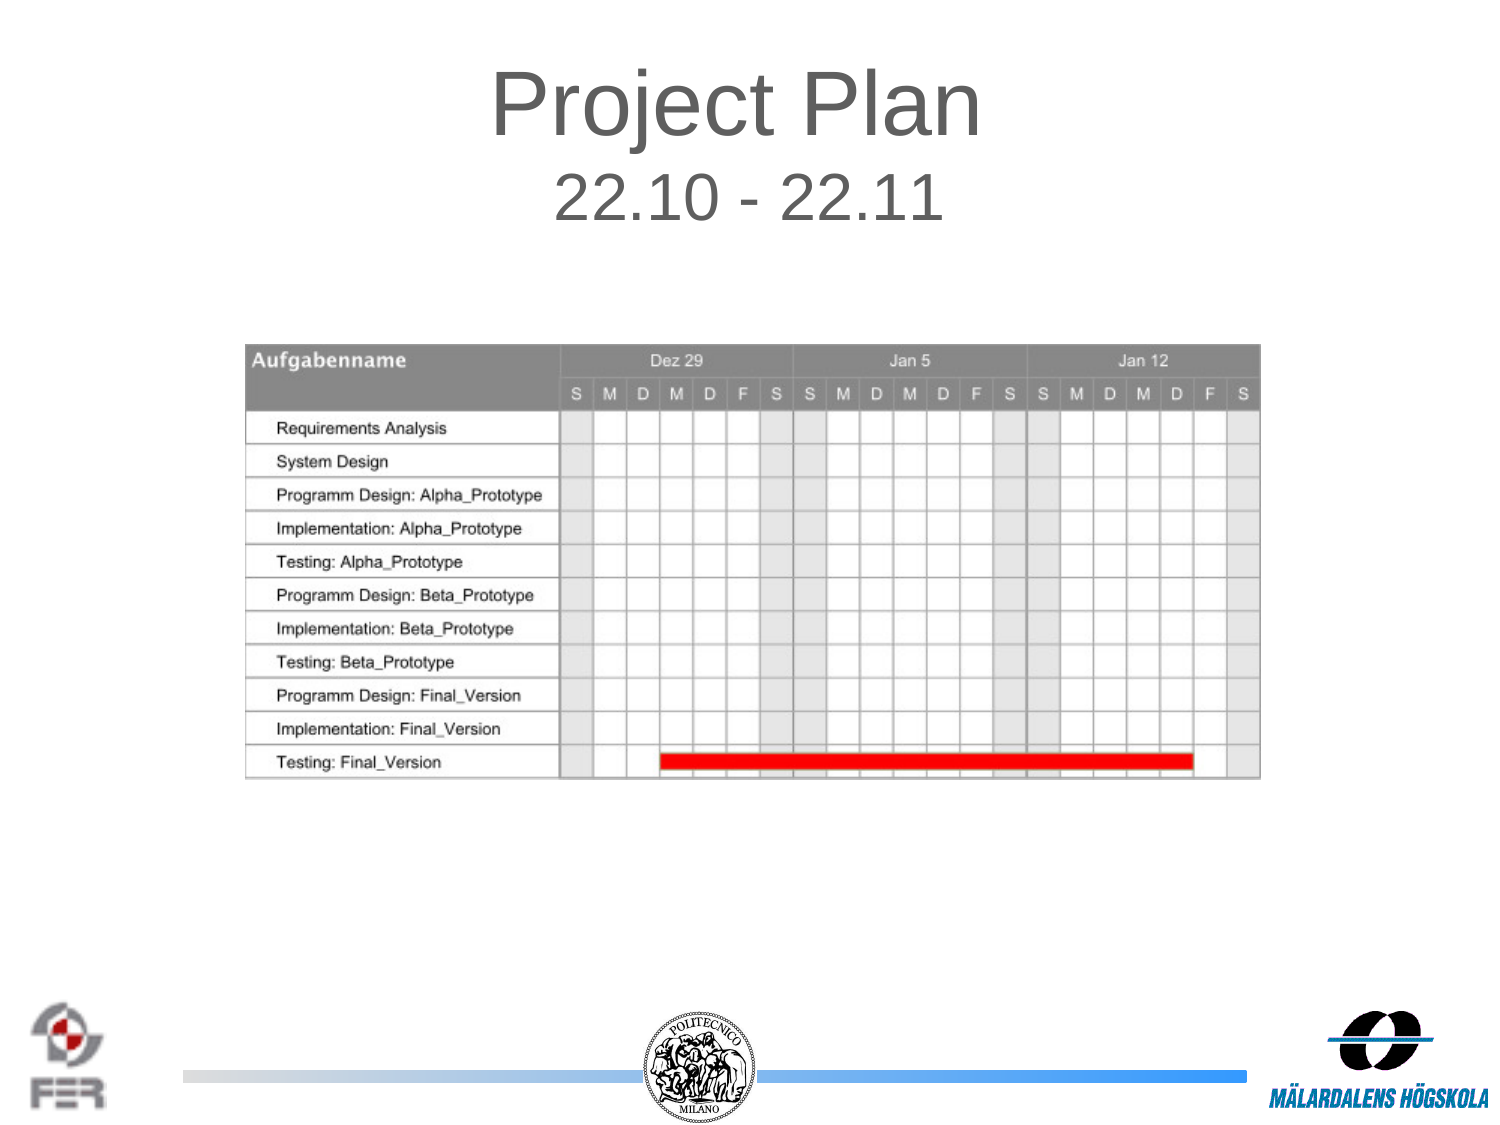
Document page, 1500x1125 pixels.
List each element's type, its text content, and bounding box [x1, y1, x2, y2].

picture [29, 987, 107, 1125]
picture [1269, 1011, 1488, 1108]
picture [1368, 1093, 1374, 1104]
picture [643, 1011, 757, 1123]
picture [1435, 1096, 1441, 1104]
picture [245, 344, 1261, 780]
picture [1454, 1091, 1459, 1108]
title Project Plan 22.10 - 22.11 [75, 36, 1426, 242]
